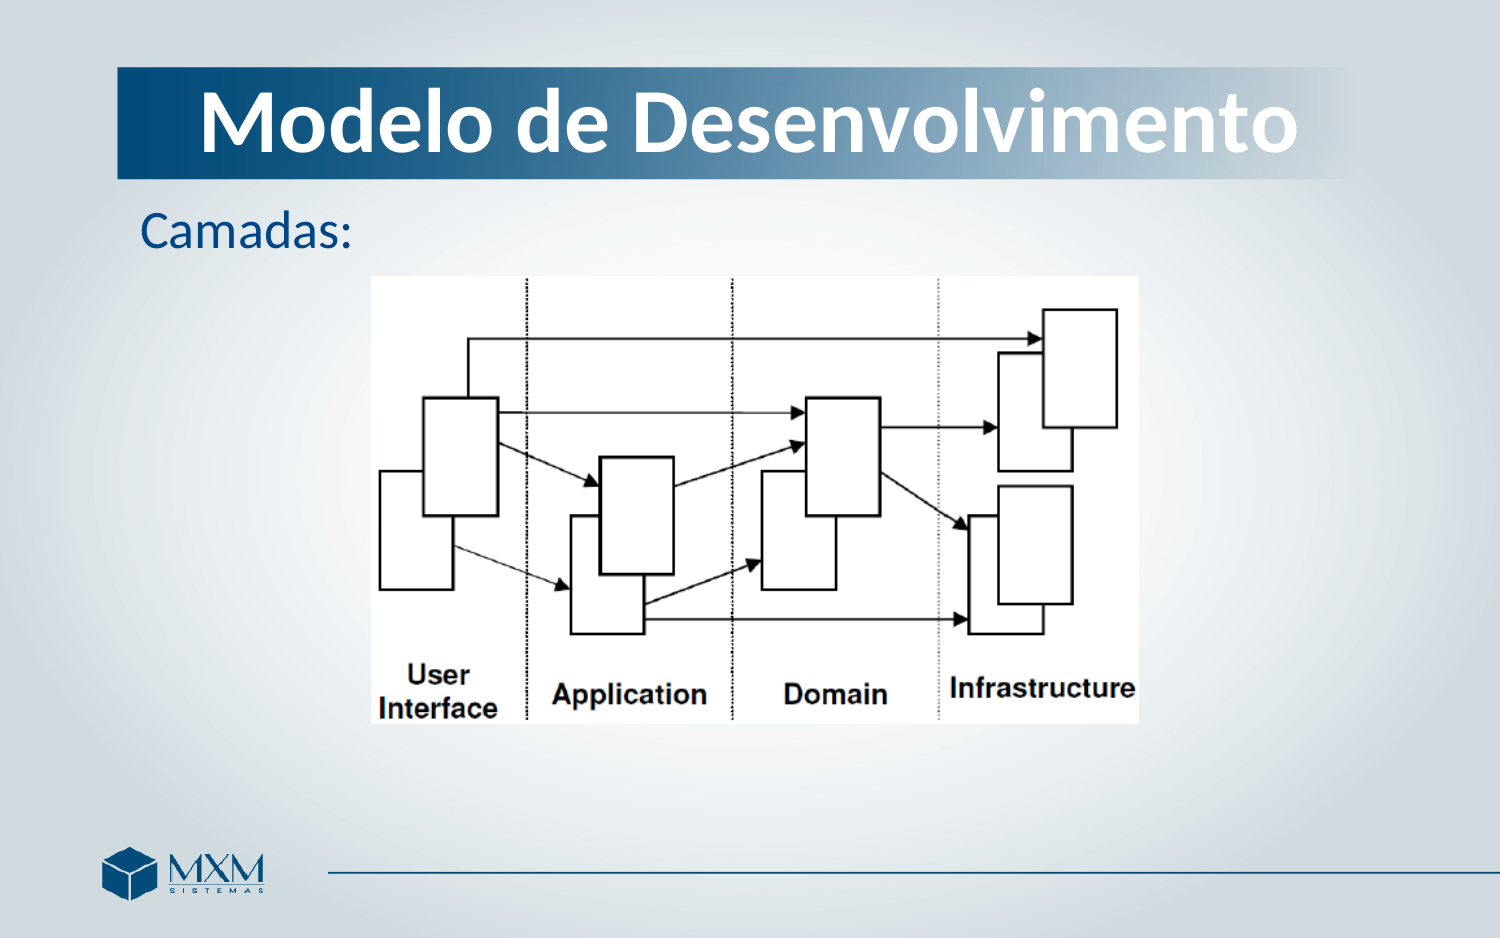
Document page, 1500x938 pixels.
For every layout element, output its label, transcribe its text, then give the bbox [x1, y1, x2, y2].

text_box Camadas: [125, 187, 372, 268]
title Modelo de Desenvolvimento [75, 0, 1426, 234]
picture [371, 277, 1139, 724]
